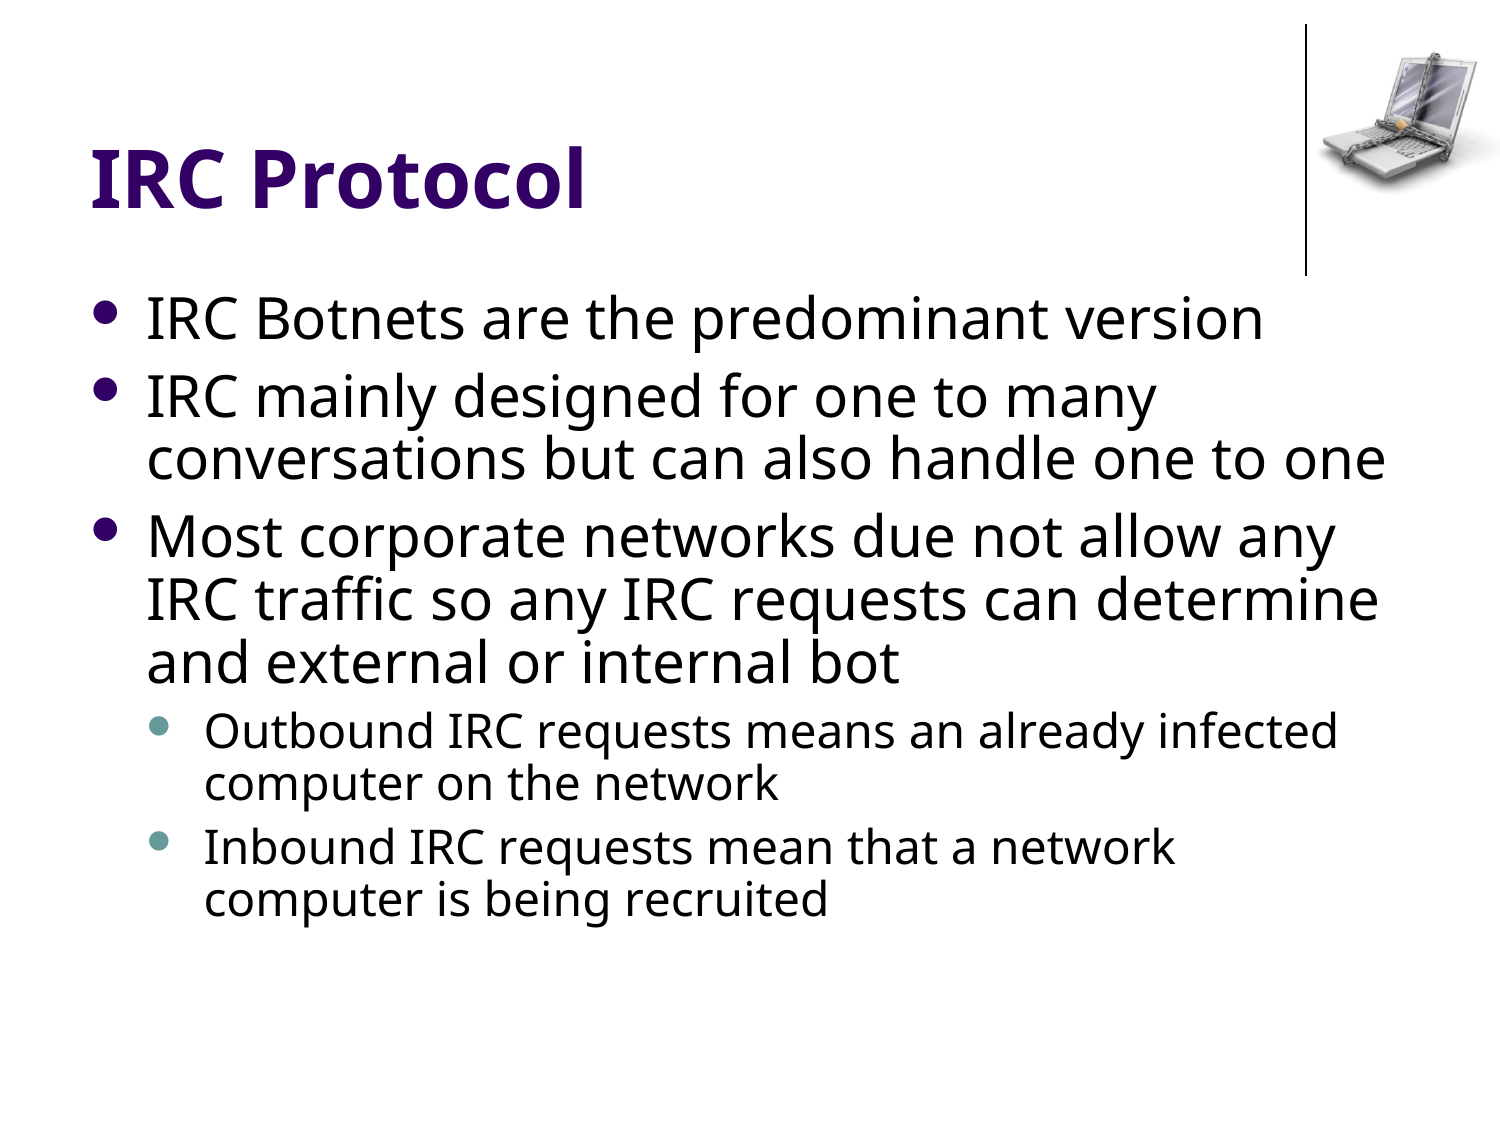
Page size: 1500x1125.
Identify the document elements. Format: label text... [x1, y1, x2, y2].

title IRC Protocol [74, 20, 1313, 233]
list IRC Botnets are the predominant version IRC mainly designed for one to many conversations but can also handle one to one Most corporate networks due not allow any IRC traffic so any IRC requests can determine and external or internal bot Outbound IRC requests means an already infected computer on the network Inbound IRC requests mean that a network computer is being recruited [75, 282, 1426, 1006]
picture [1313, 41, 1500, 200]
